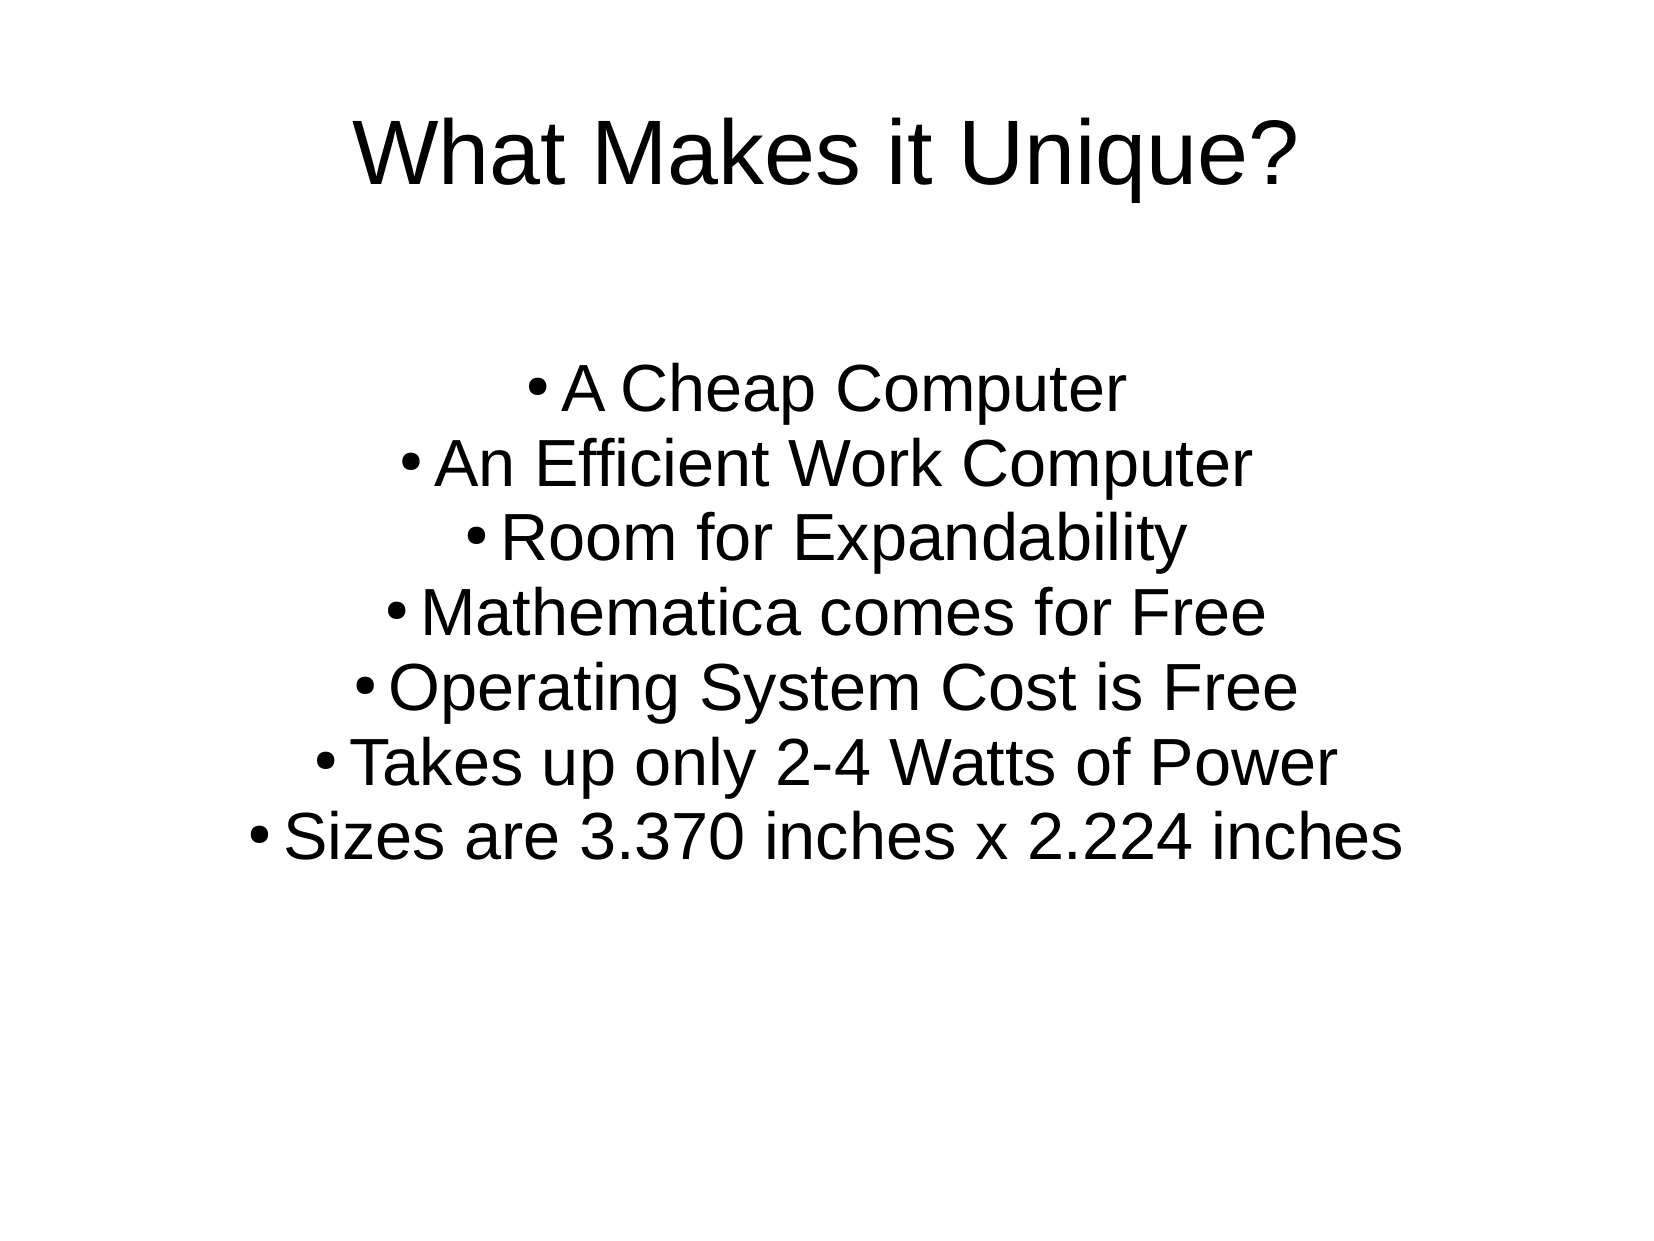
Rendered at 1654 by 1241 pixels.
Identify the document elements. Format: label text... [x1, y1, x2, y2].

title What Makes it Unique? [82, 49, 1571, 257]
subtitle A Cheap Computer An Efficient Work Computer Room for Expandability Mathematica comes for Free Operating System Cost is Free Takes up only 2-4 Watts of Power Sizes are 3.370 inches x 2.224 inches [82, 290, 1571, 1010]
